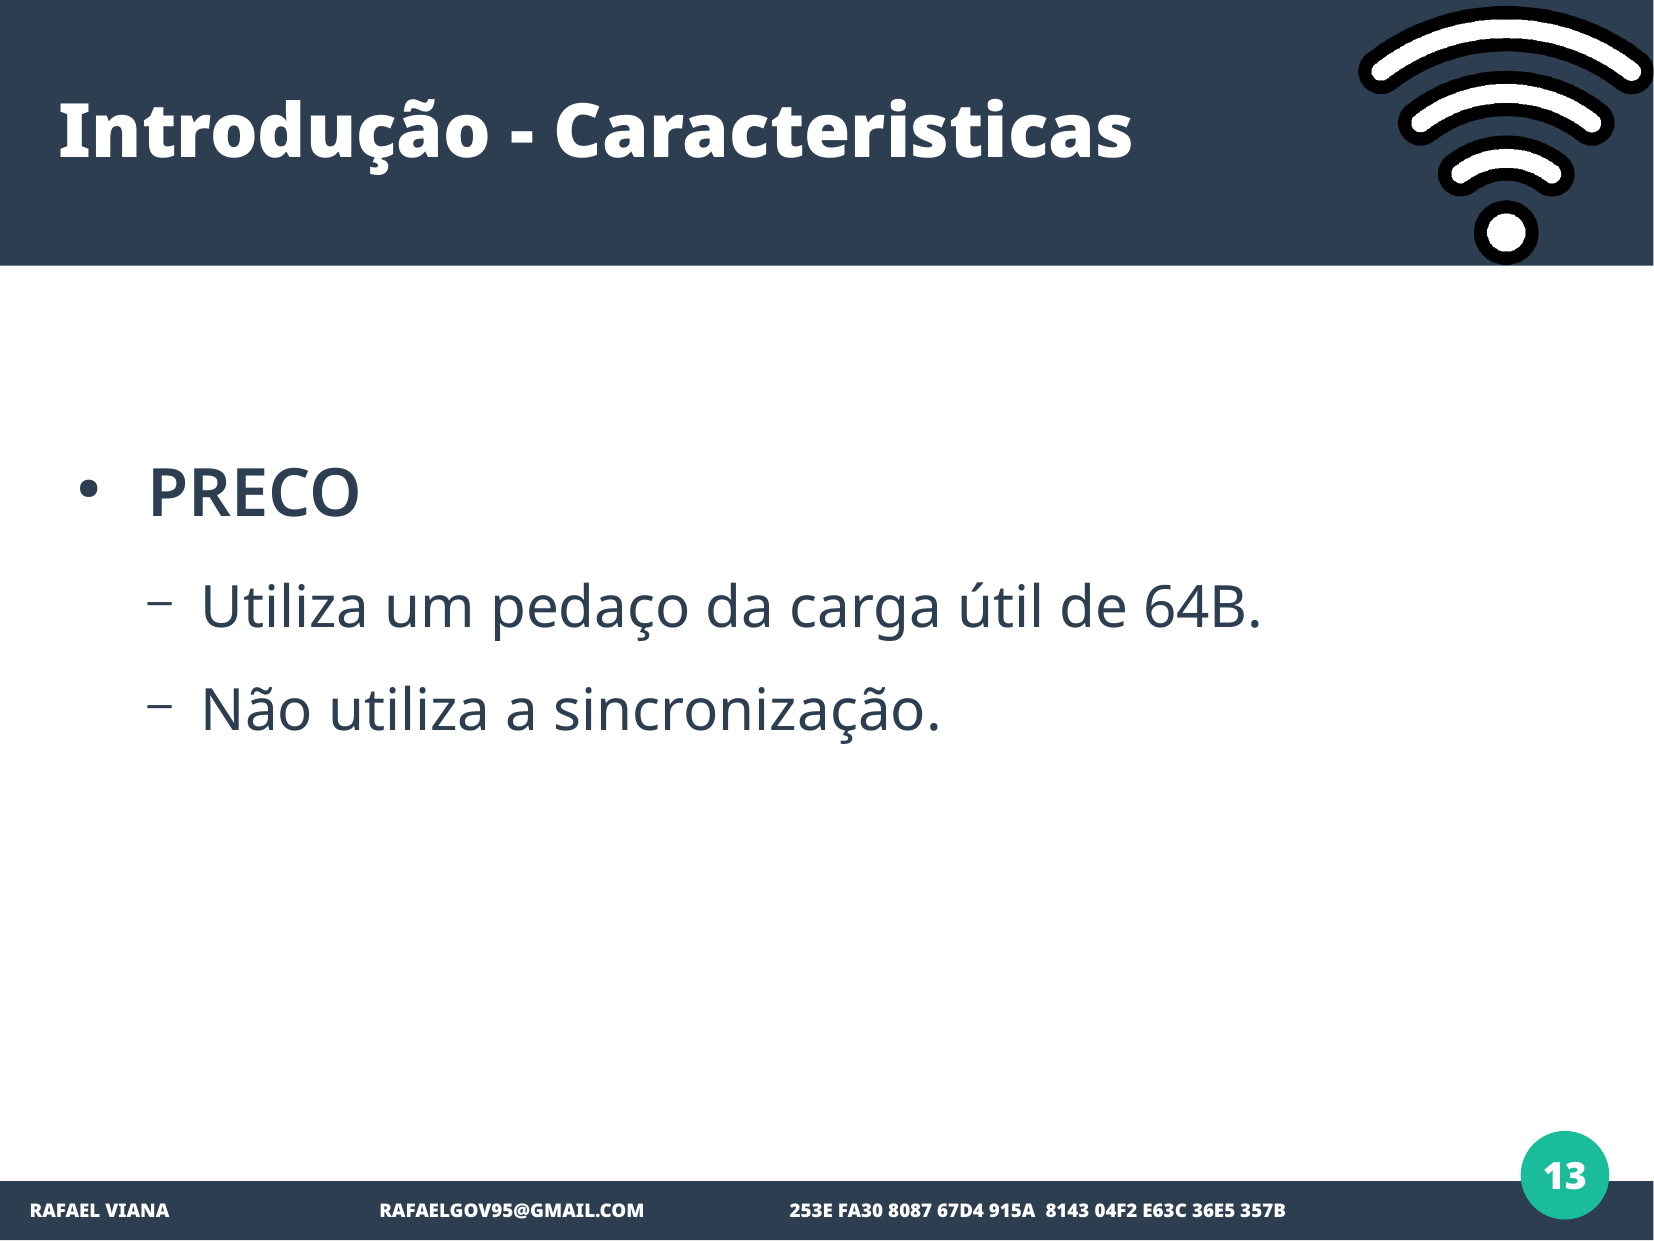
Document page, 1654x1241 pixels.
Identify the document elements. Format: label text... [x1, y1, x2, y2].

title Introdução - Caracteristicas [59, 49, 1358, 207]
list PRECO Utiliza um pedaço da carga útil de 64B. Não utiliza a sincronização. [59, 324, 1595, 1152]
text_box RAFAEL VIANA RAFAELGOV95@GMAIL.COM 253E FA30 8087 67D4 915A 8143 04F2 E63C 36E5 357B [29, 1181, 1654, 1241]
picture [1358, 0, 1654, 283]
